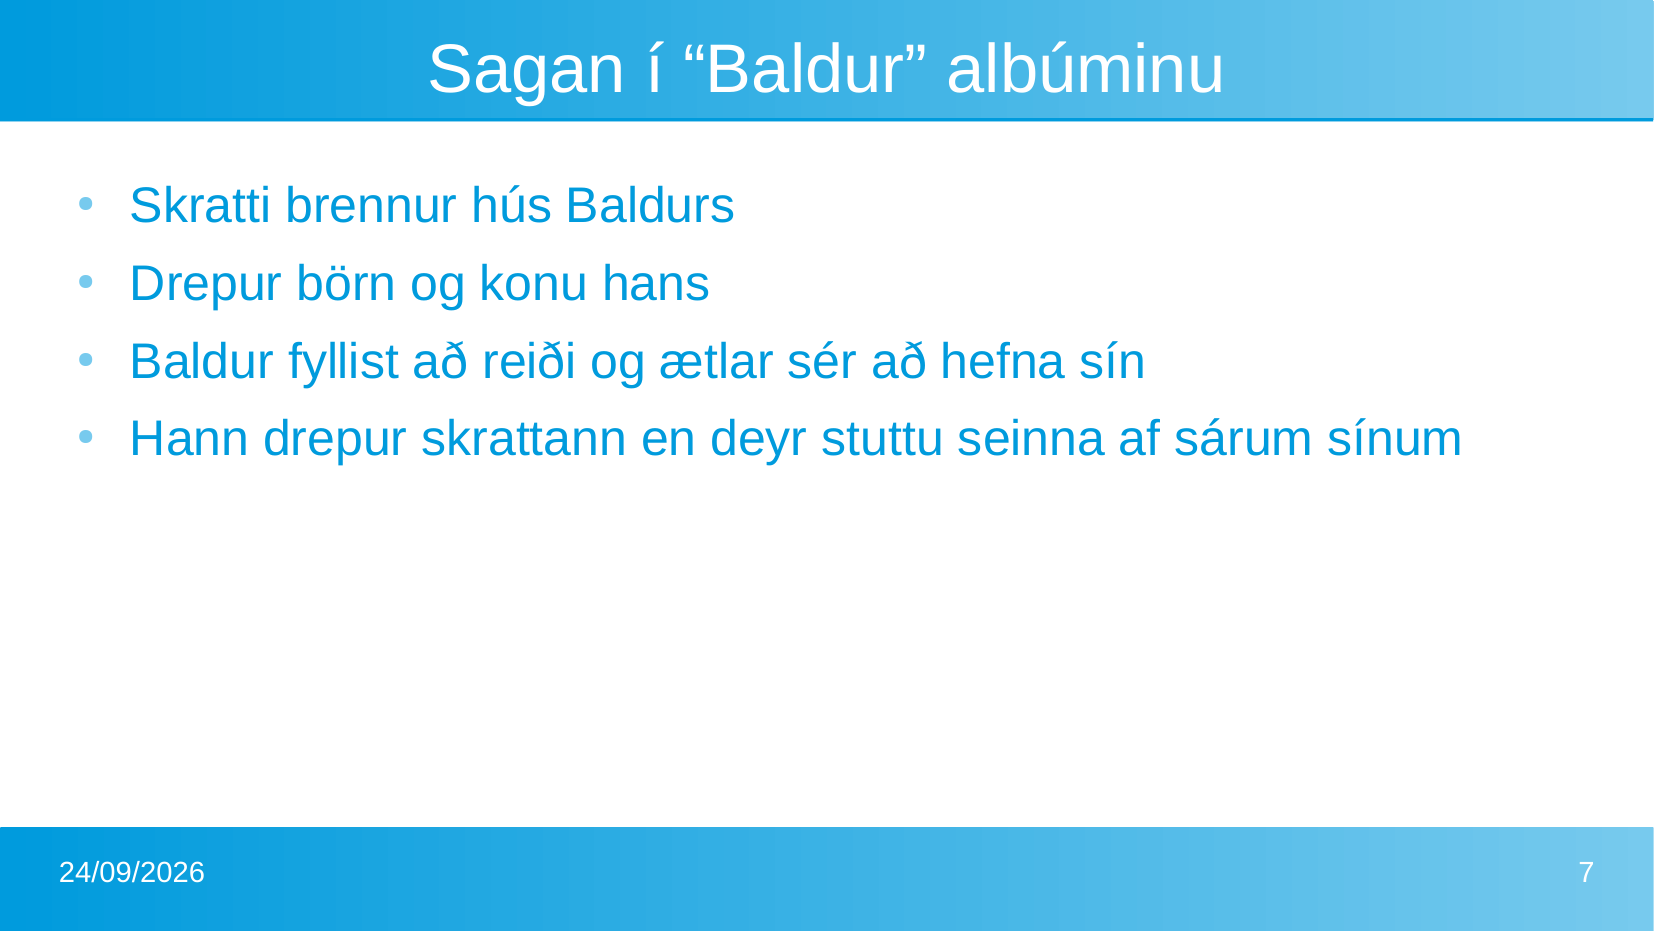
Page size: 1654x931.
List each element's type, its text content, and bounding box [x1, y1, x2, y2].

list Skratti brennur hús Baldurs Drepur börn og konu hans Baldur fyllist að reiði og ætlar sér að hefna sín Hann drepur skrattann en deyr stuttu seinna af sárum sínum [59, 177, 1595, 768]
title Sagan í “Baldur” albúminu [59, 29, 1595, 108]
